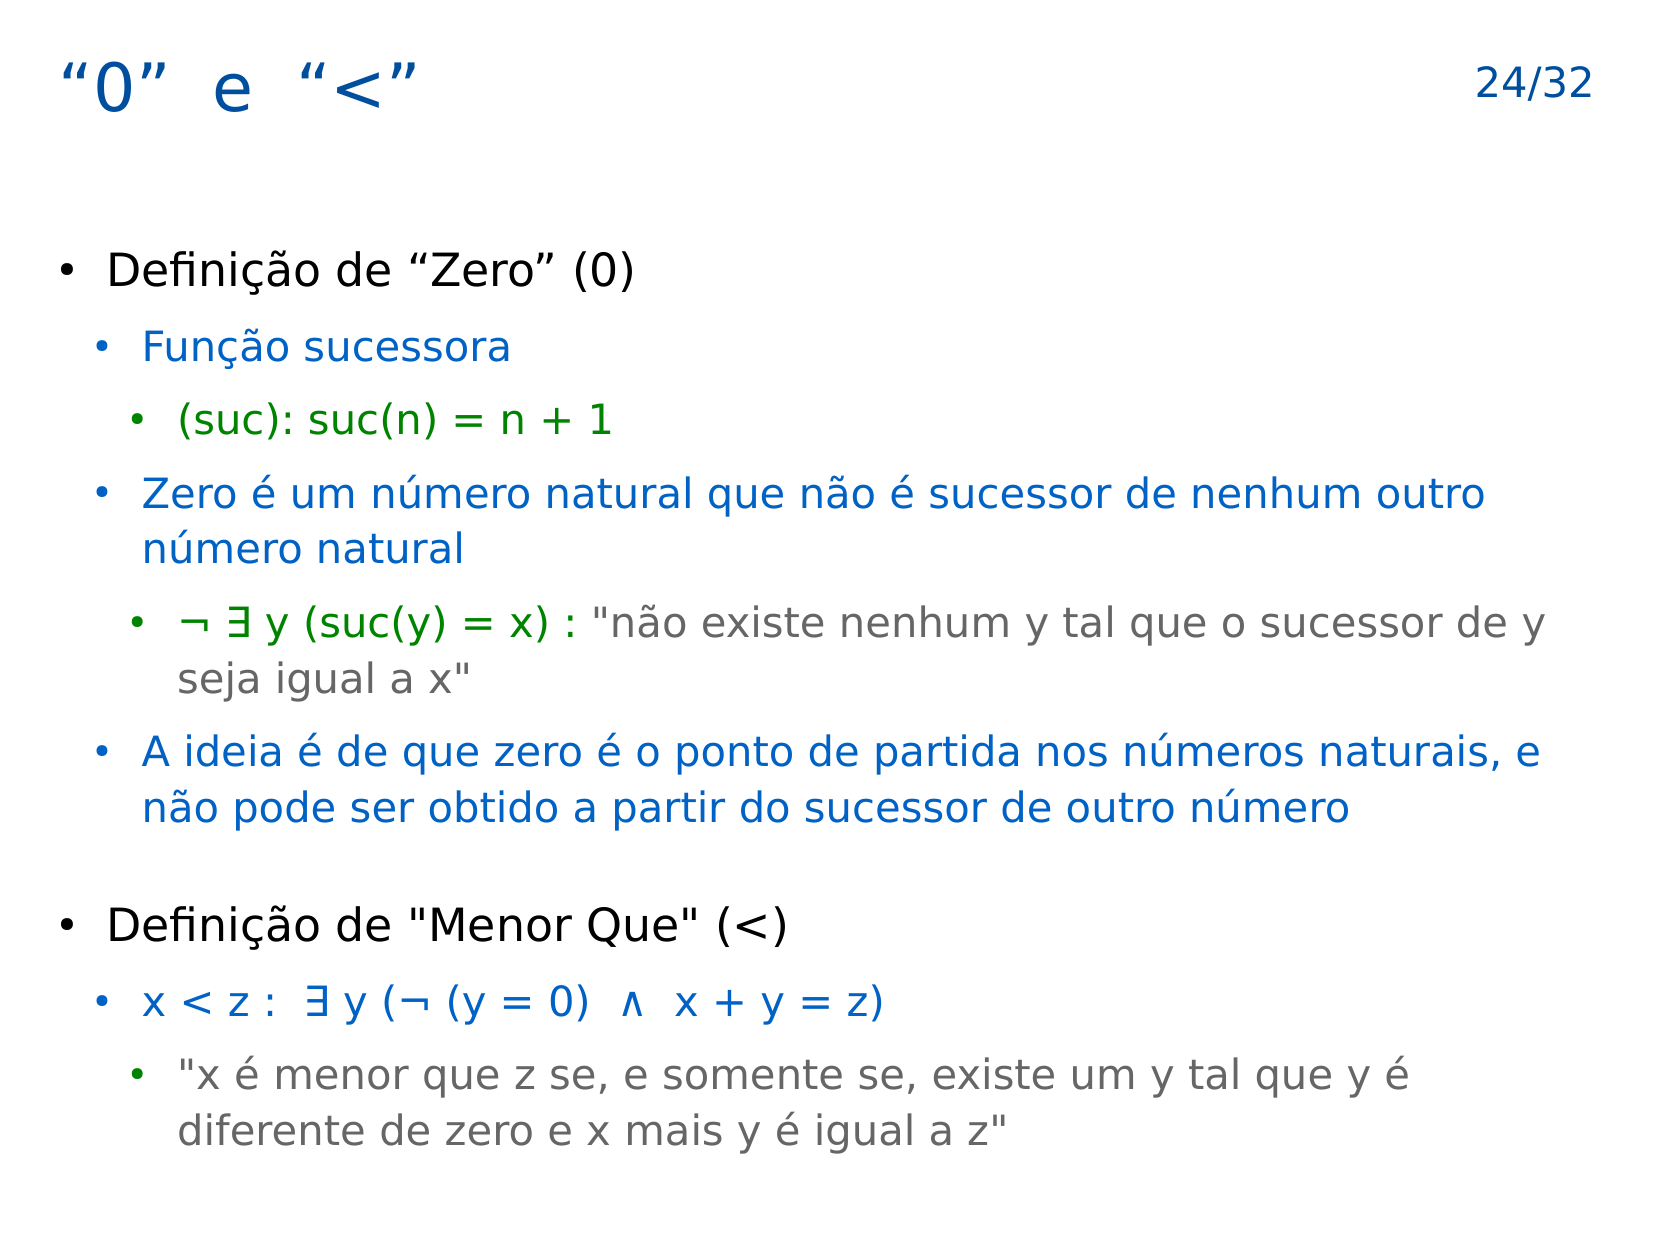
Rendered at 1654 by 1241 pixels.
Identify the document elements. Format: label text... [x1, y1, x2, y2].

title “0” e “<” [59, 29, 1625, 148]
list Definição de “Zero” (0) Função sucessora (suc): suc(n) = n + 1 Zero é um número natural que não é sucessor de nenhum outro número natural ¬ ∃ y (suc(y) = x) : "não existe nenhum y tal que o sucessor de y seja igual a x" A ideia é de que zero é o ponto de partida nos números naturais, e não pode ser obtido a partir do sucessor de outro número Definição de "Menor Que" (<) x < z : ∃ y (¬ (y = 0) ∧ x + y = z) "x é menor que z se, e somente se, existe um y tal que y é diferente de zero e x mais y é igual a z" [59, 236, 1595, 1211]
